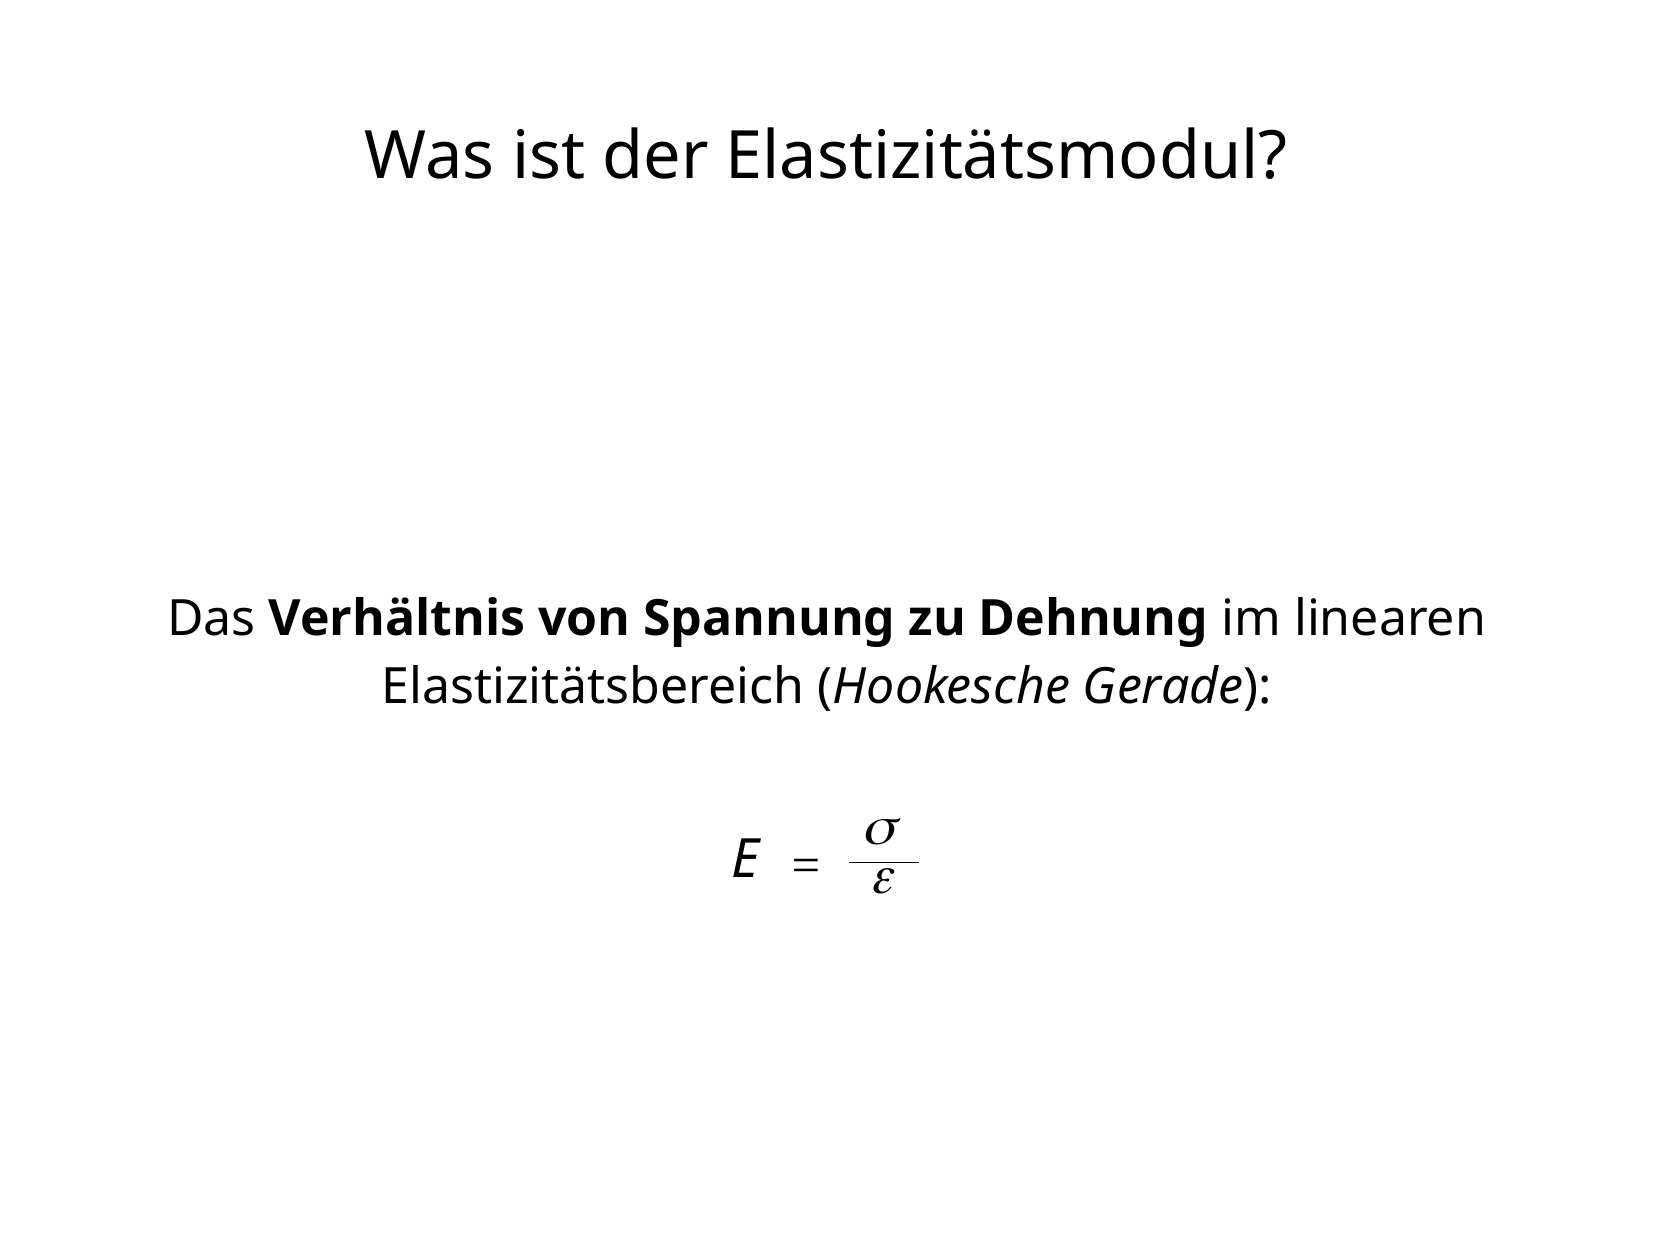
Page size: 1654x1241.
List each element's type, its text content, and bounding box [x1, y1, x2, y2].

title Was ist der Elastizitätsmodul? [82, 49, 1571, 257]
chart [725, 816, 928, 896]
subtitle Das Verhältnis von Spannung zu Dehnung im linearen Elastizitätsbereich (Hookesche Gerade): [82, 290, 1571, 1010]
